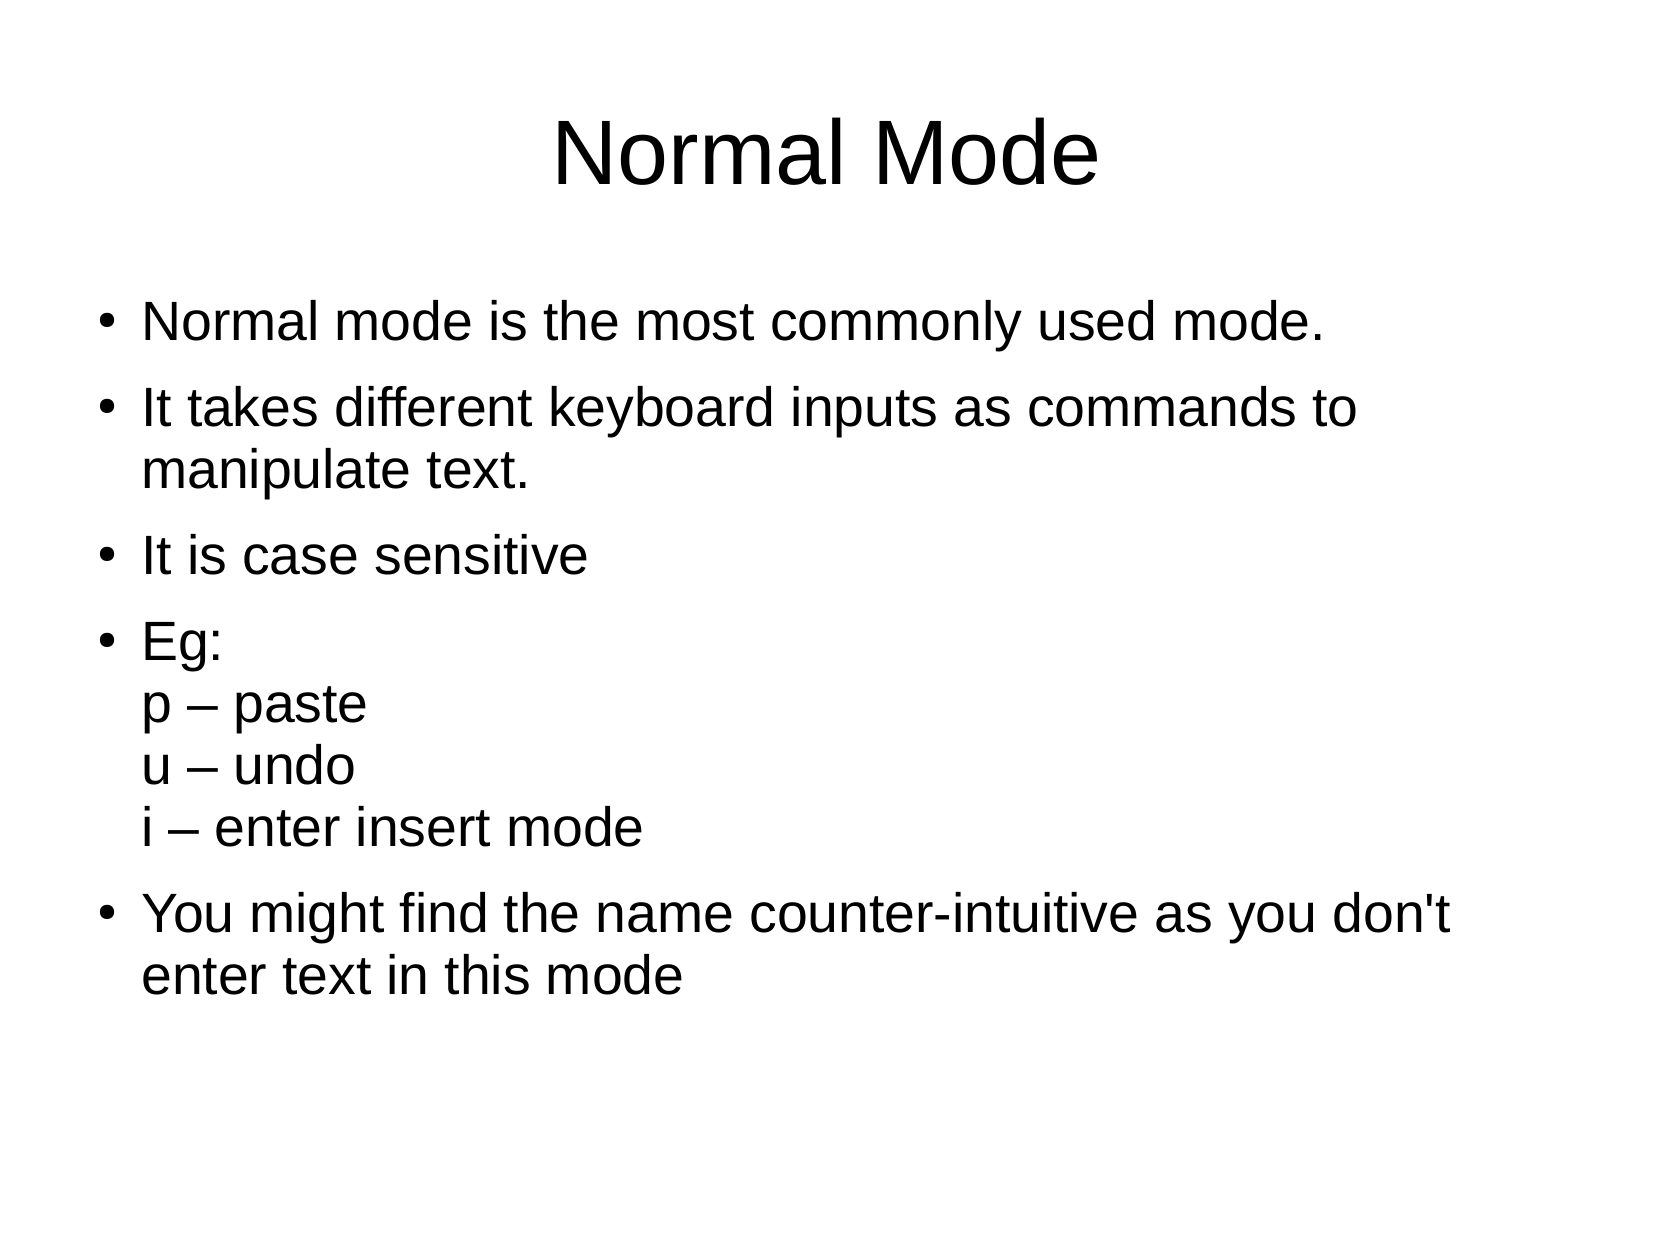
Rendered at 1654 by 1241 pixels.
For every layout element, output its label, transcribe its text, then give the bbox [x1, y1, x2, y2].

list Normal mode is the most commonly used mode. It takes different keyboard inputs as commands to manipulate text. It is case sensitive Eg: p – paste u – undo i – enter insert mode You might find the name counter-intuitive as you don't enter text in this mode [82, 290, 1538, 1010]
title Normal Mode [82, 49, 1571, 257]
